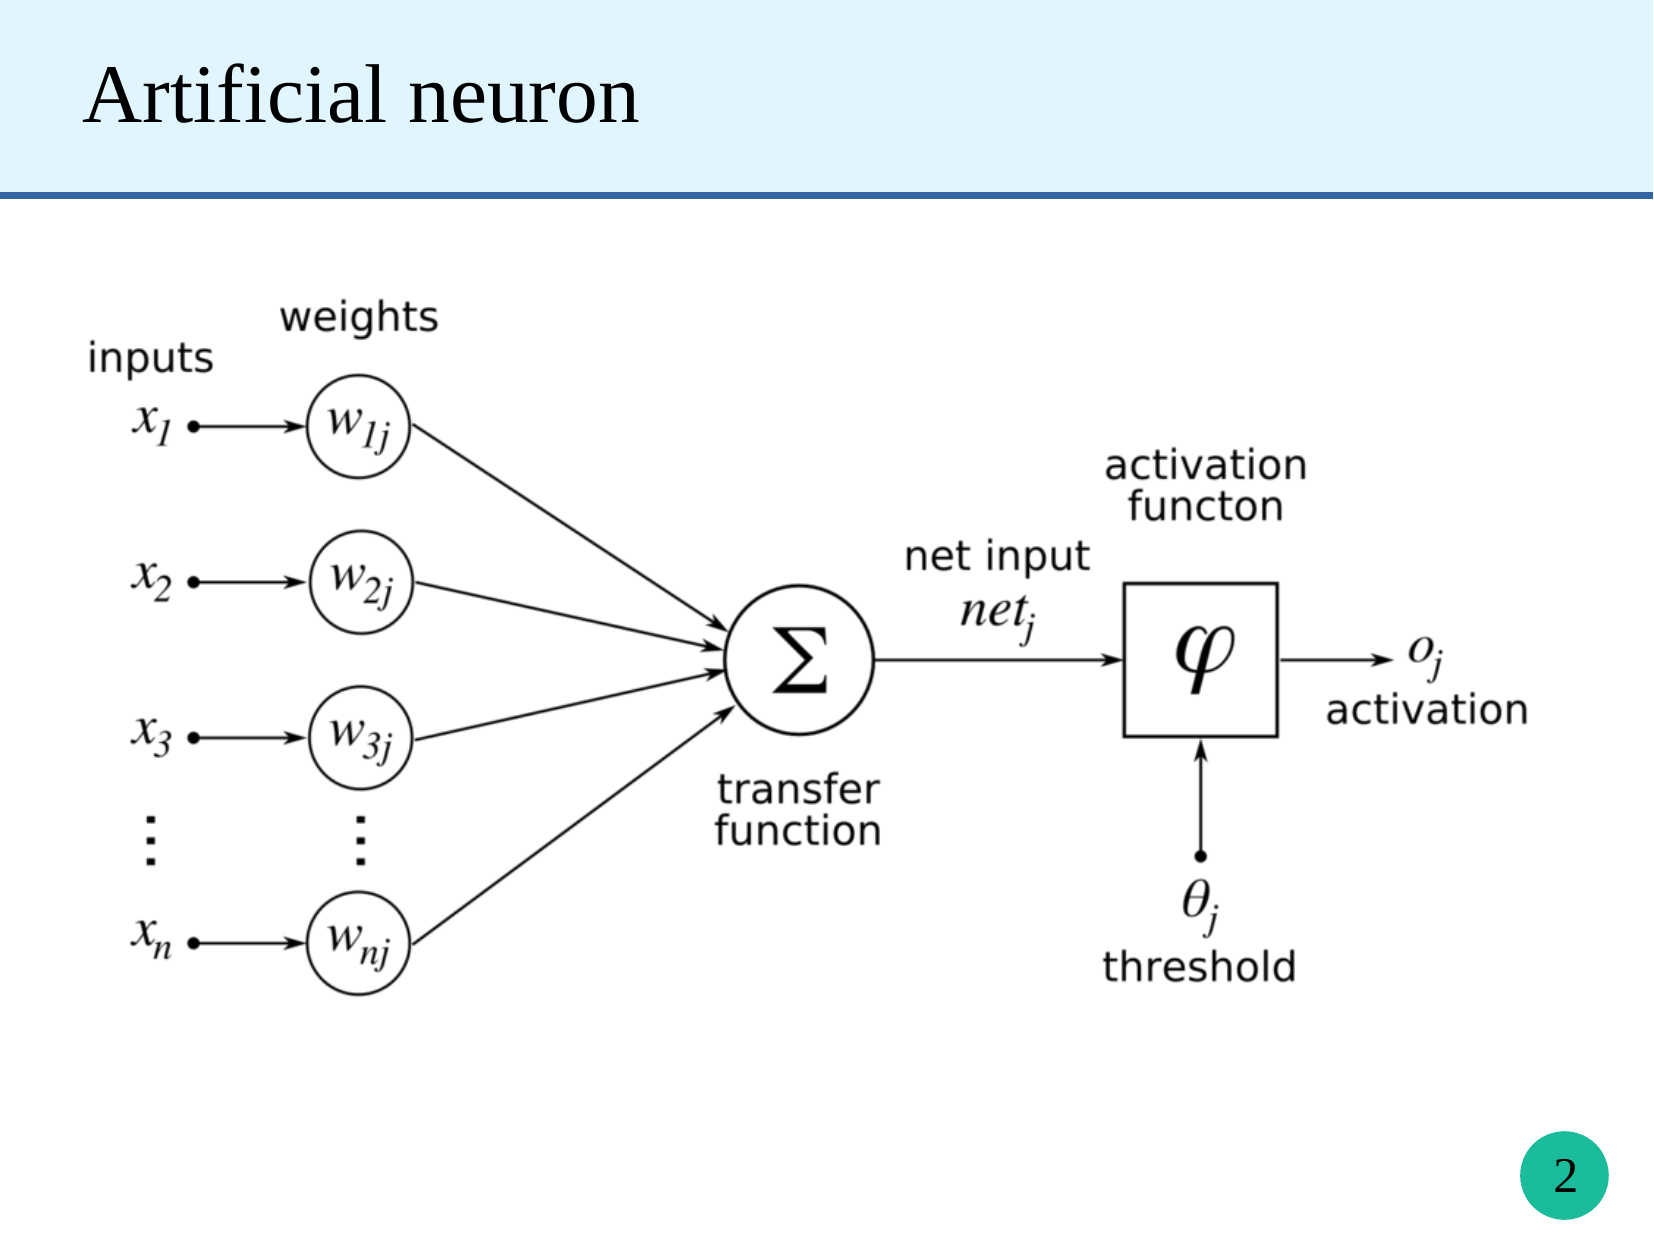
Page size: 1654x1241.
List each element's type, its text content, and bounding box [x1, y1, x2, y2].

title Artificial neuron [82, 8, 1571, 181]
picture [65, 290, 1566, 1003]
